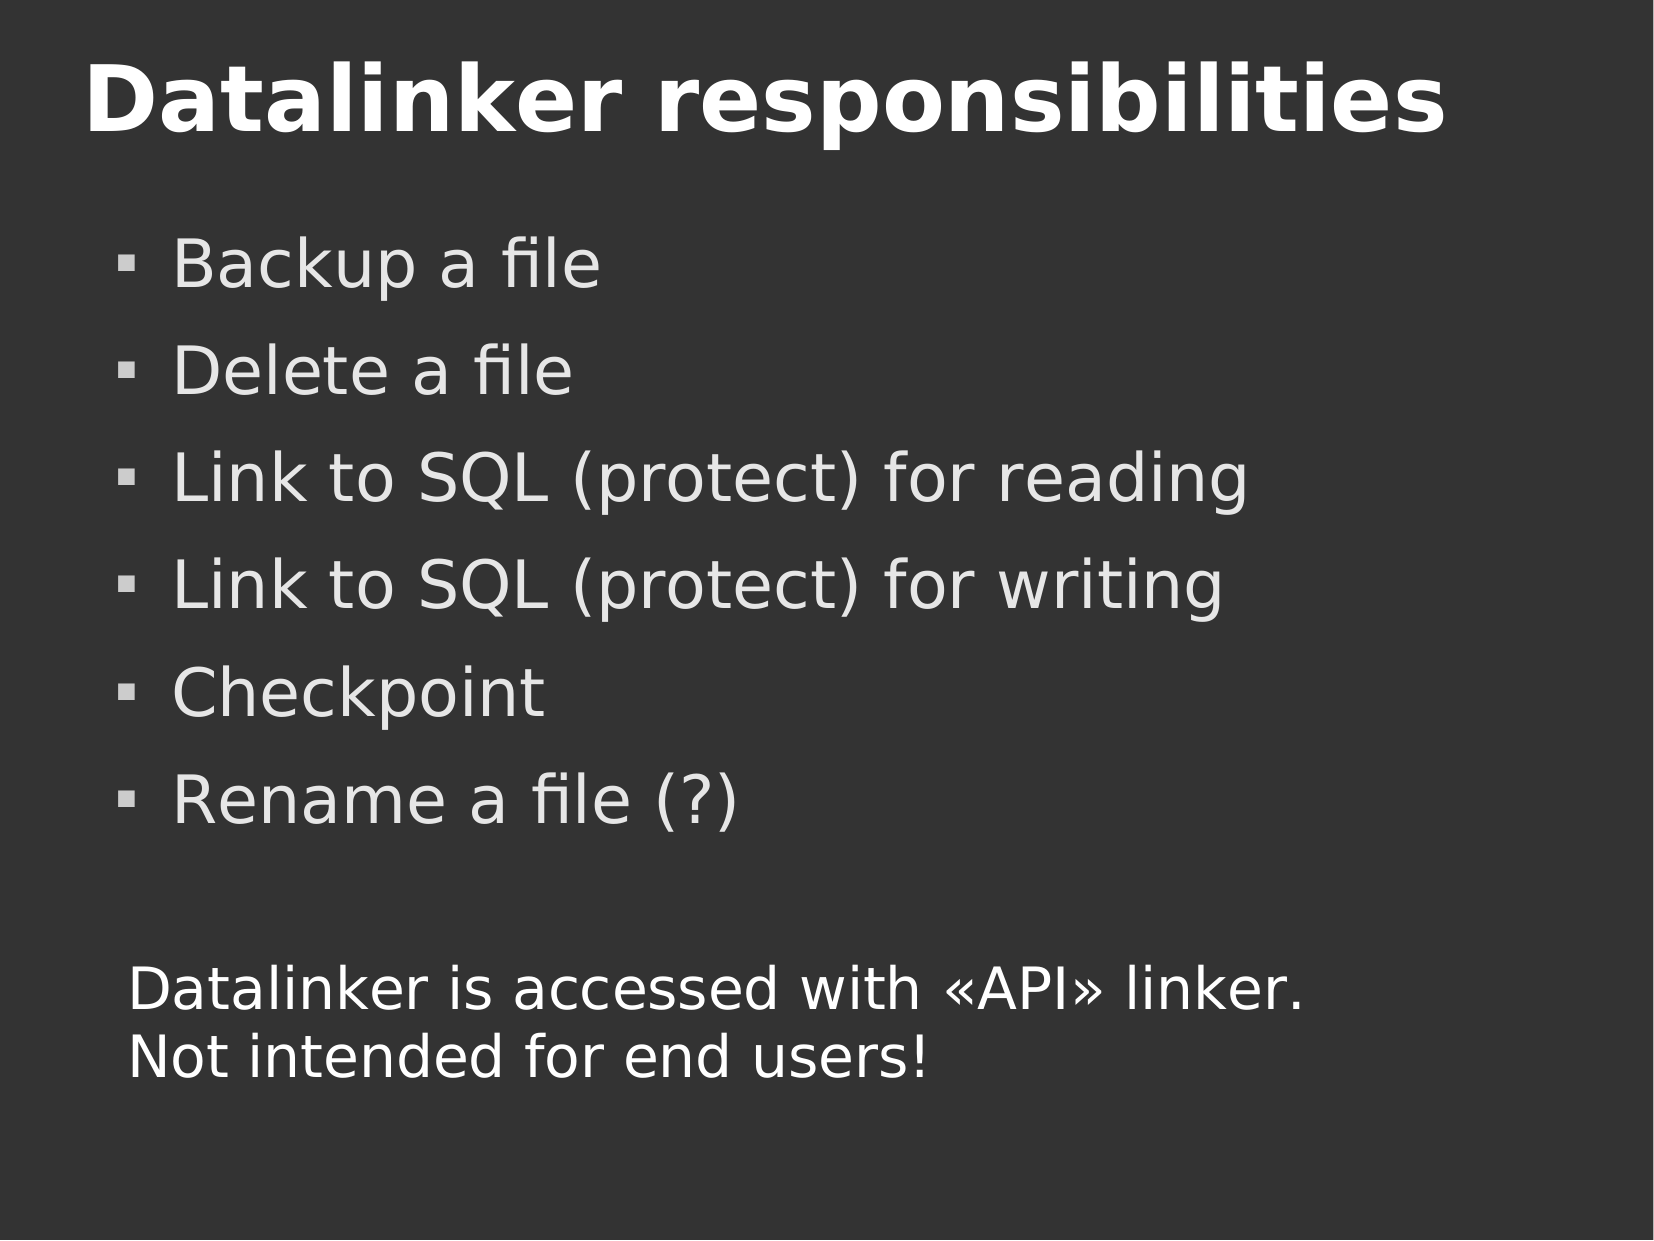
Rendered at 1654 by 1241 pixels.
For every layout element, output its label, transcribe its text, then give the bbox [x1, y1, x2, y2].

list Backup a file Delete a file Link to SQL (protect) for reading Link to SQL (protect) for writing Checkpoint Rename a file (?) [82, 225, 1571, 1094]
title Datalinker responsibilities [82, 46, 1571, 154]
text_box Datalinker is accessed with «API» linker. Not intended for end users! [112, 948, 1340, 1099]
